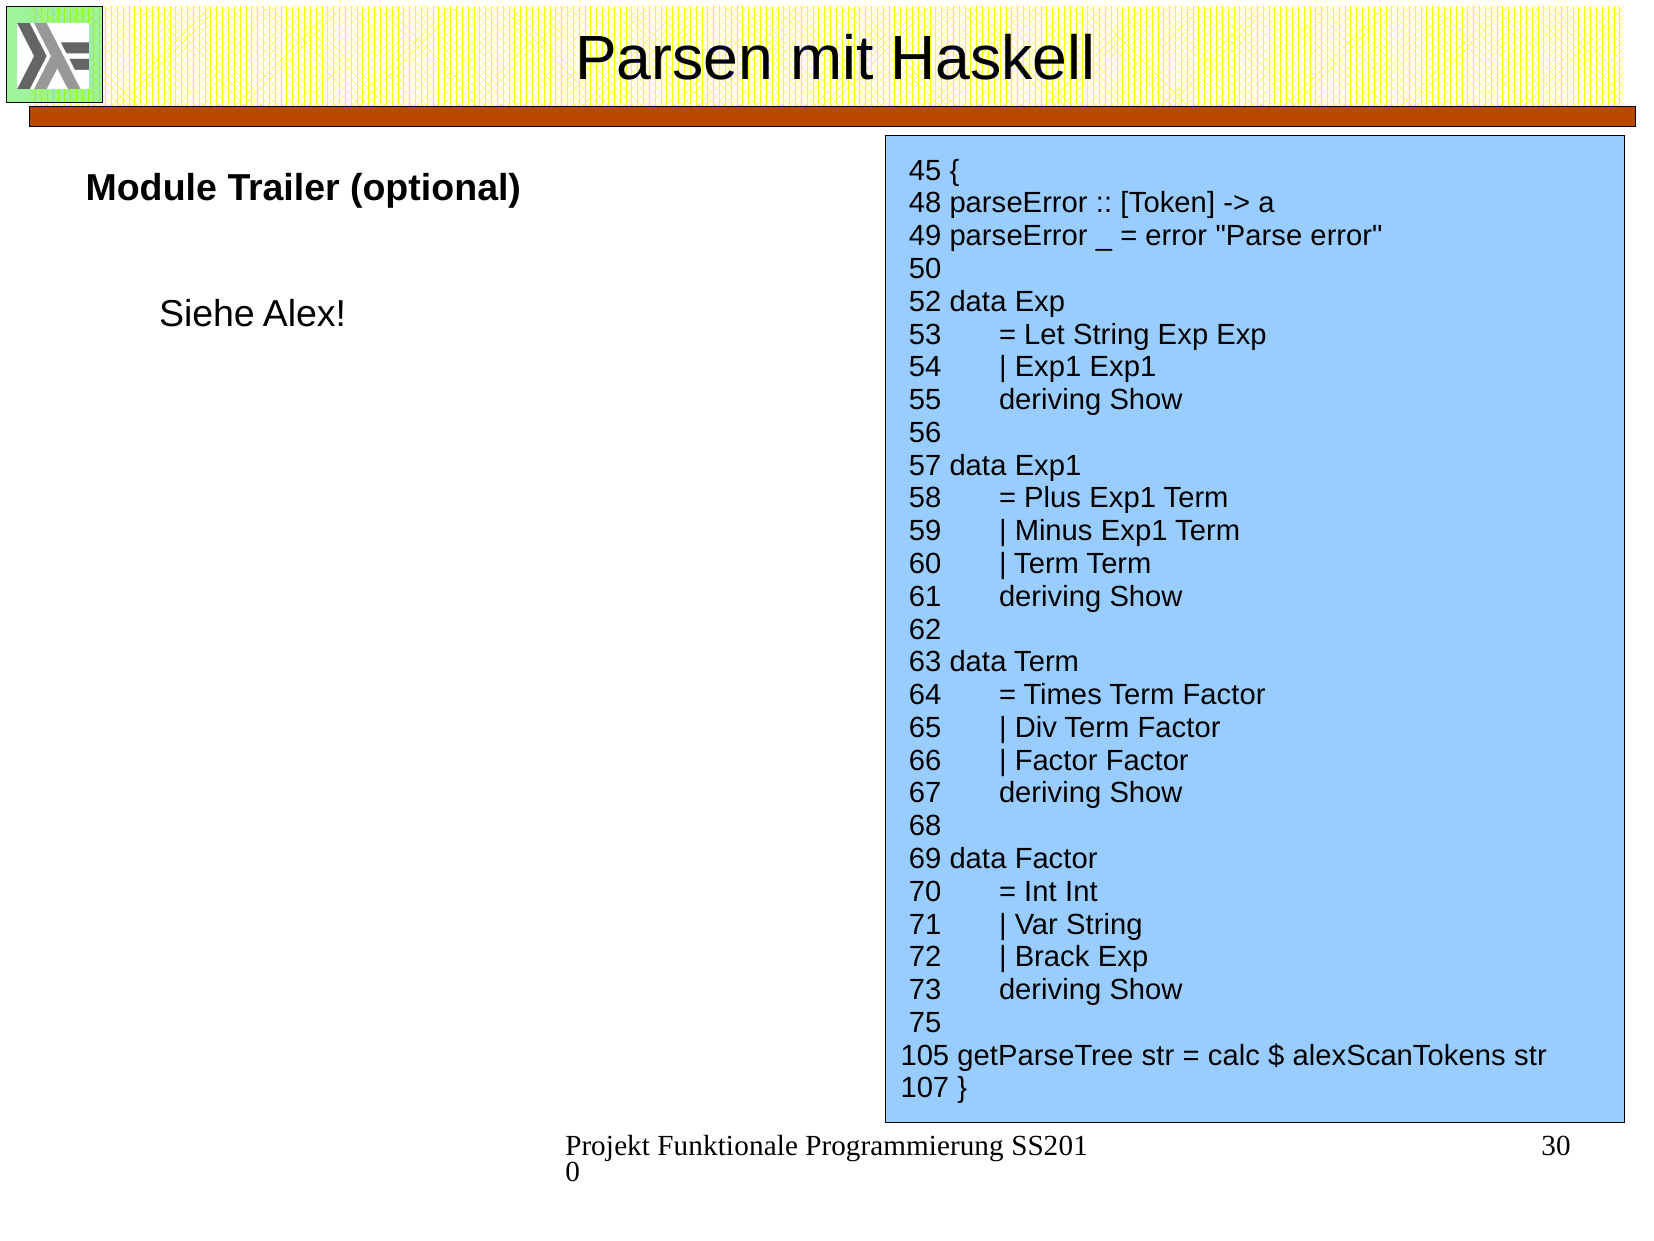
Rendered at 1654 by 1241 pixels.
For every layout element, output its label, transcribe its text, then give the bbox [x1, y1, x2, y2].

text_box Module Trailer (optional) Siehe Alex! [70, 159, 839, 1099]
picture [17, 23, 89, 89]
title Parsen mit Haskell [206, 15, 1465, 101]
text_box [6, 5, 1636, 127]
text_box 45 { 48 parseError :: [Token] -> a 49 parseError _ = error "Parse error" 50 52 data Exp 53 = Let String Exp Exp 54 | Exp1 Exp1 55 deriving Show 56 57 data Exp1 58 = Plus Exp1 Term 59 | Minus Exp1 Term 60 | Term Term 61 deriving Show 62 63 data Term 64 = Times Term Factor 65 | Div Term Factor 66 | Factor Factor 67 deriving Show 68 69 data Factor 70 = Int Int 71 | Var String 72 | Brack Exp 73 deriving Show 75 105 getParseTree str = calc $ alexScanTokens str 107 } [885, 135, 1625, 1123]
